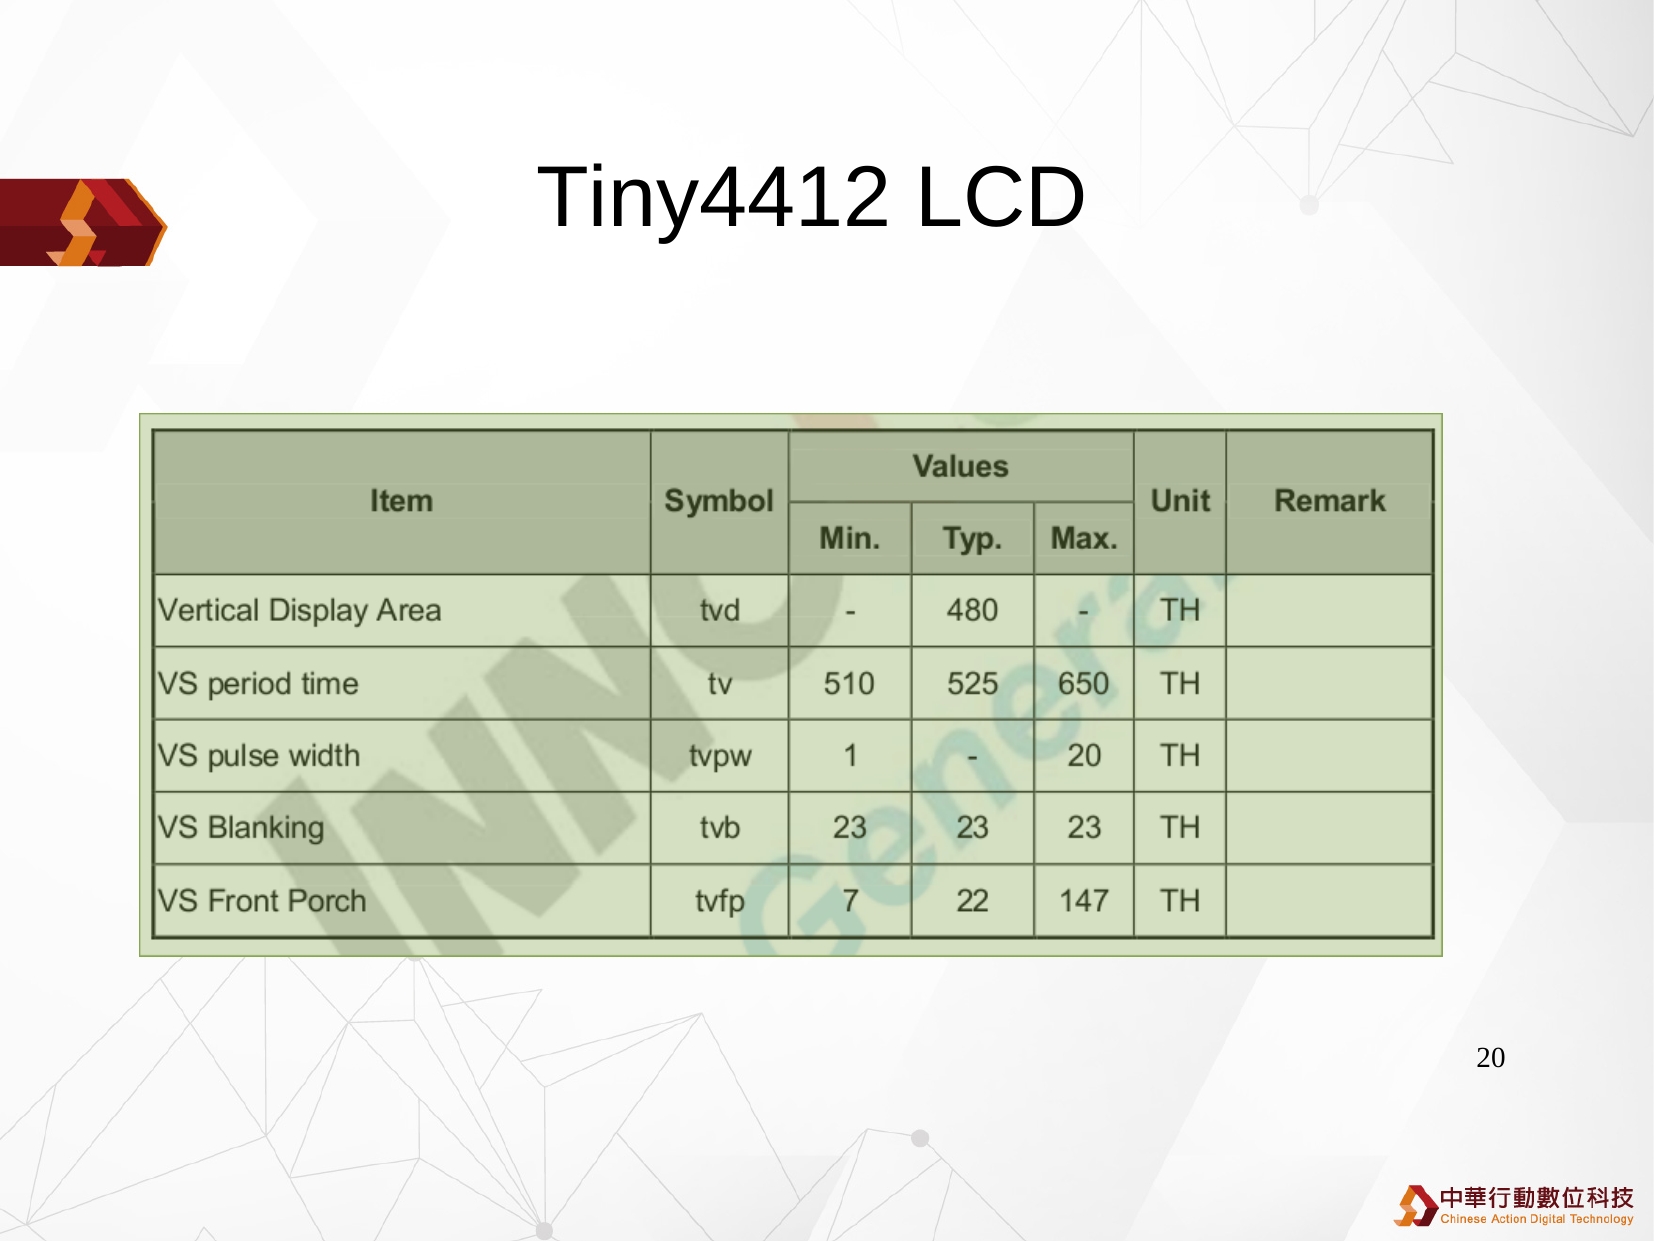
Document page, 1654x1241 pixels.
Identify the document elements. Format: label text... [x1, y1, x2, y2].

title Tiny4412 LCD [118, 112, 1506, 281]
picture [0, 0, 1654, 1241]
